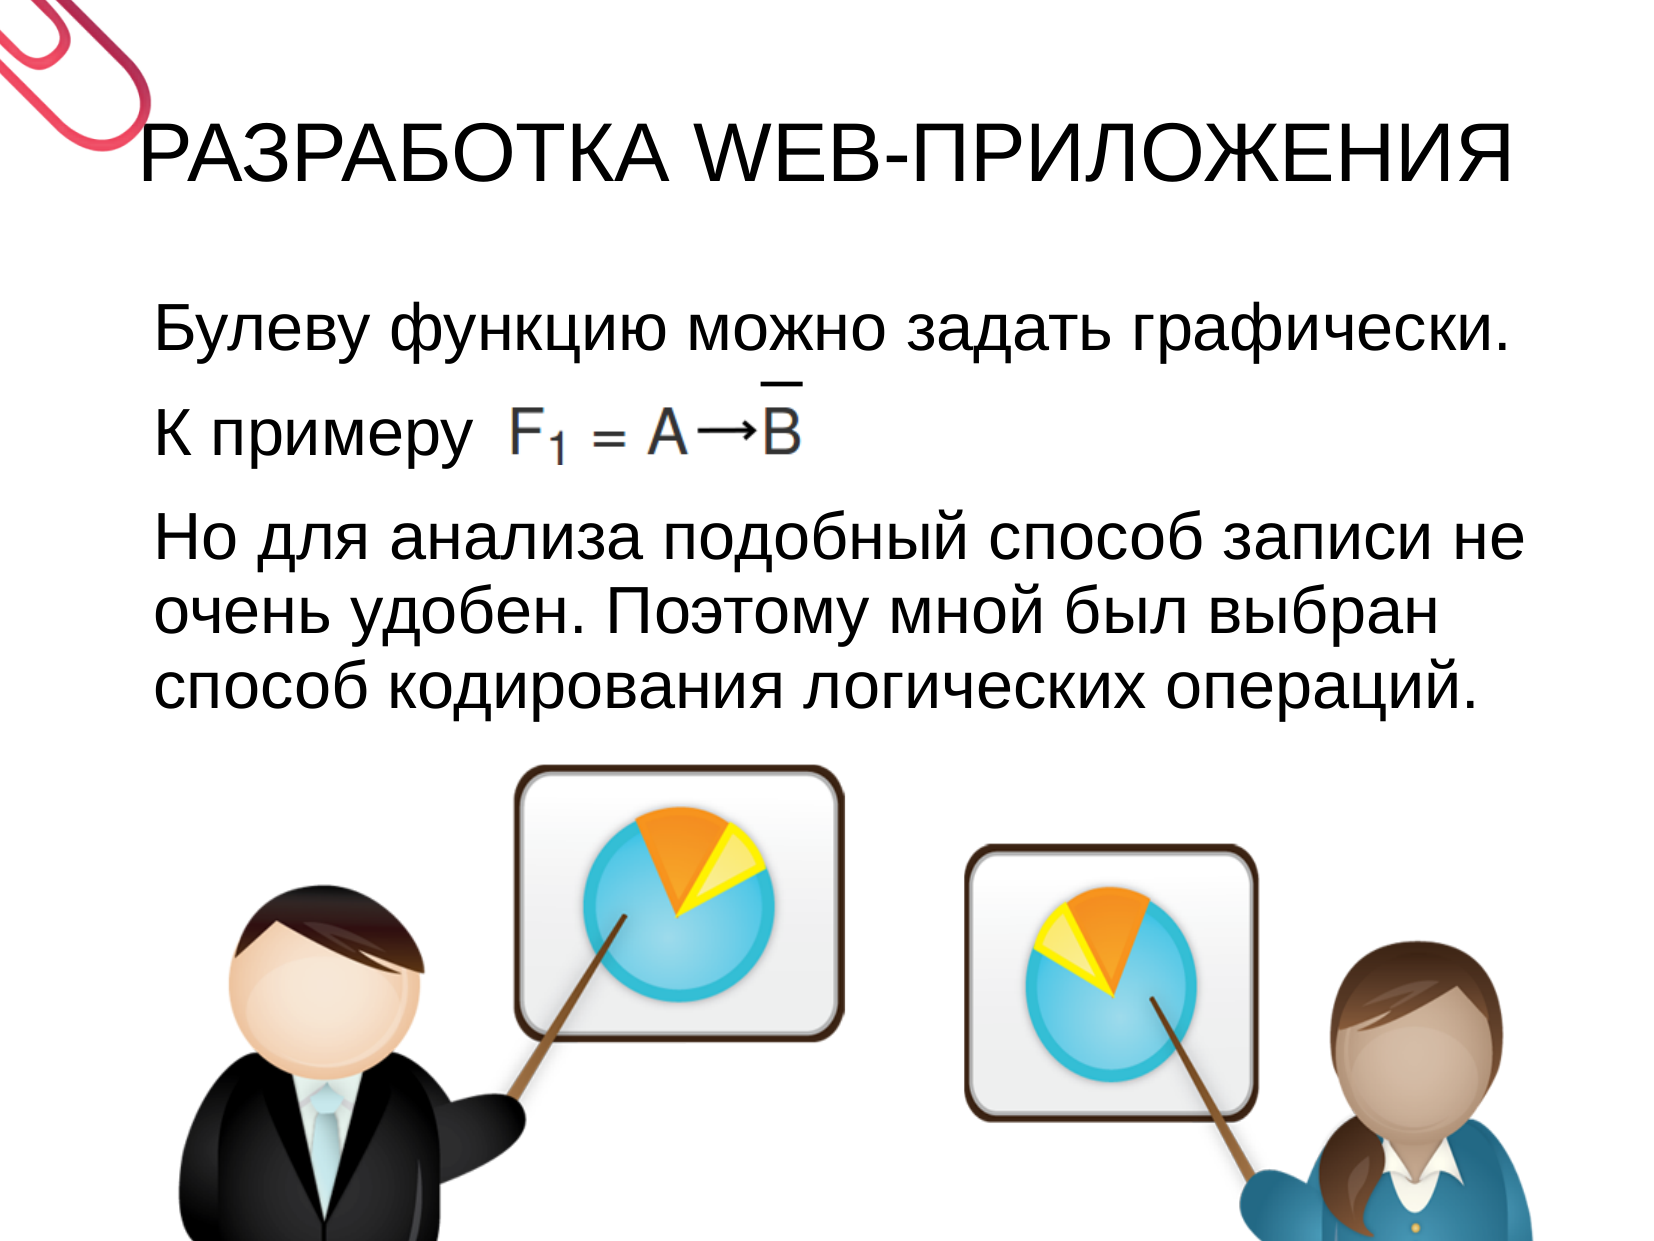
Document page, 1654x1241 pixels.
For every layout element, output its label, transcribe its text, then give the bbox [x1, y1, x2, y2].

picture [932, 794, 1571, 1241]
title РАЗРАБОТКА WEB-ПРИЛОЖЕНИЯ [82, 49, 1571, 257]
picture [0, 0, 255, 255]
list Булеву функцию можно задать графически. К примеру Но для анализа подобный способ записи не очень удобен. Поэтому мной был выбран способ кодирования логических операций. [82, 290, 1571, 1010]
picture [133, 712, 871, 1241]
picture [510, 379, 821, 466]
